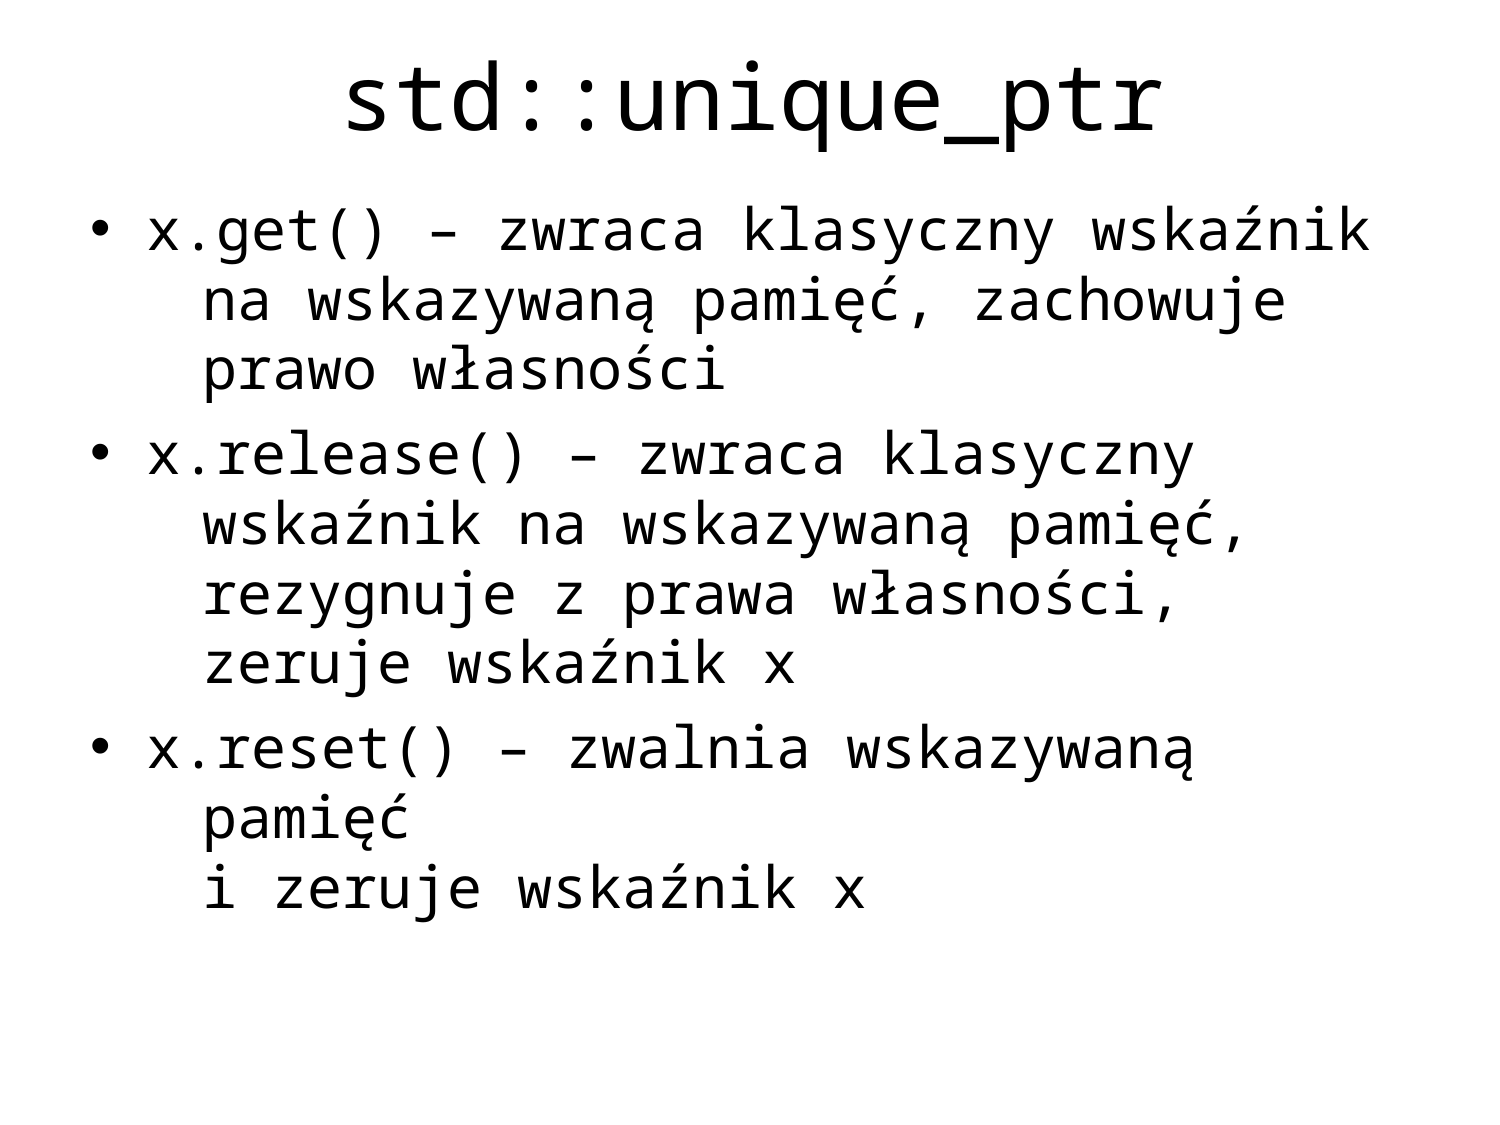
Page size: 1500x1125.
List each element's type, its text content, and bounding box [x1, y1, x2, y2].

list x.get() – zwraca klasyczny wskaźnik na wskazywaną pamięć, zachowuje prawo własności x.release() – zwraca klasyczny wskaźnik na wskazywaną pamięć, rezygnuje z prawa własności, zeruje wskaźnik x x.reset() – zwalnia wskazywaną pamięć i zeruje wskaźnik x [75, 184, 1426, 1118]
title std::unique_ptr [76, 0, 1427, 188]
